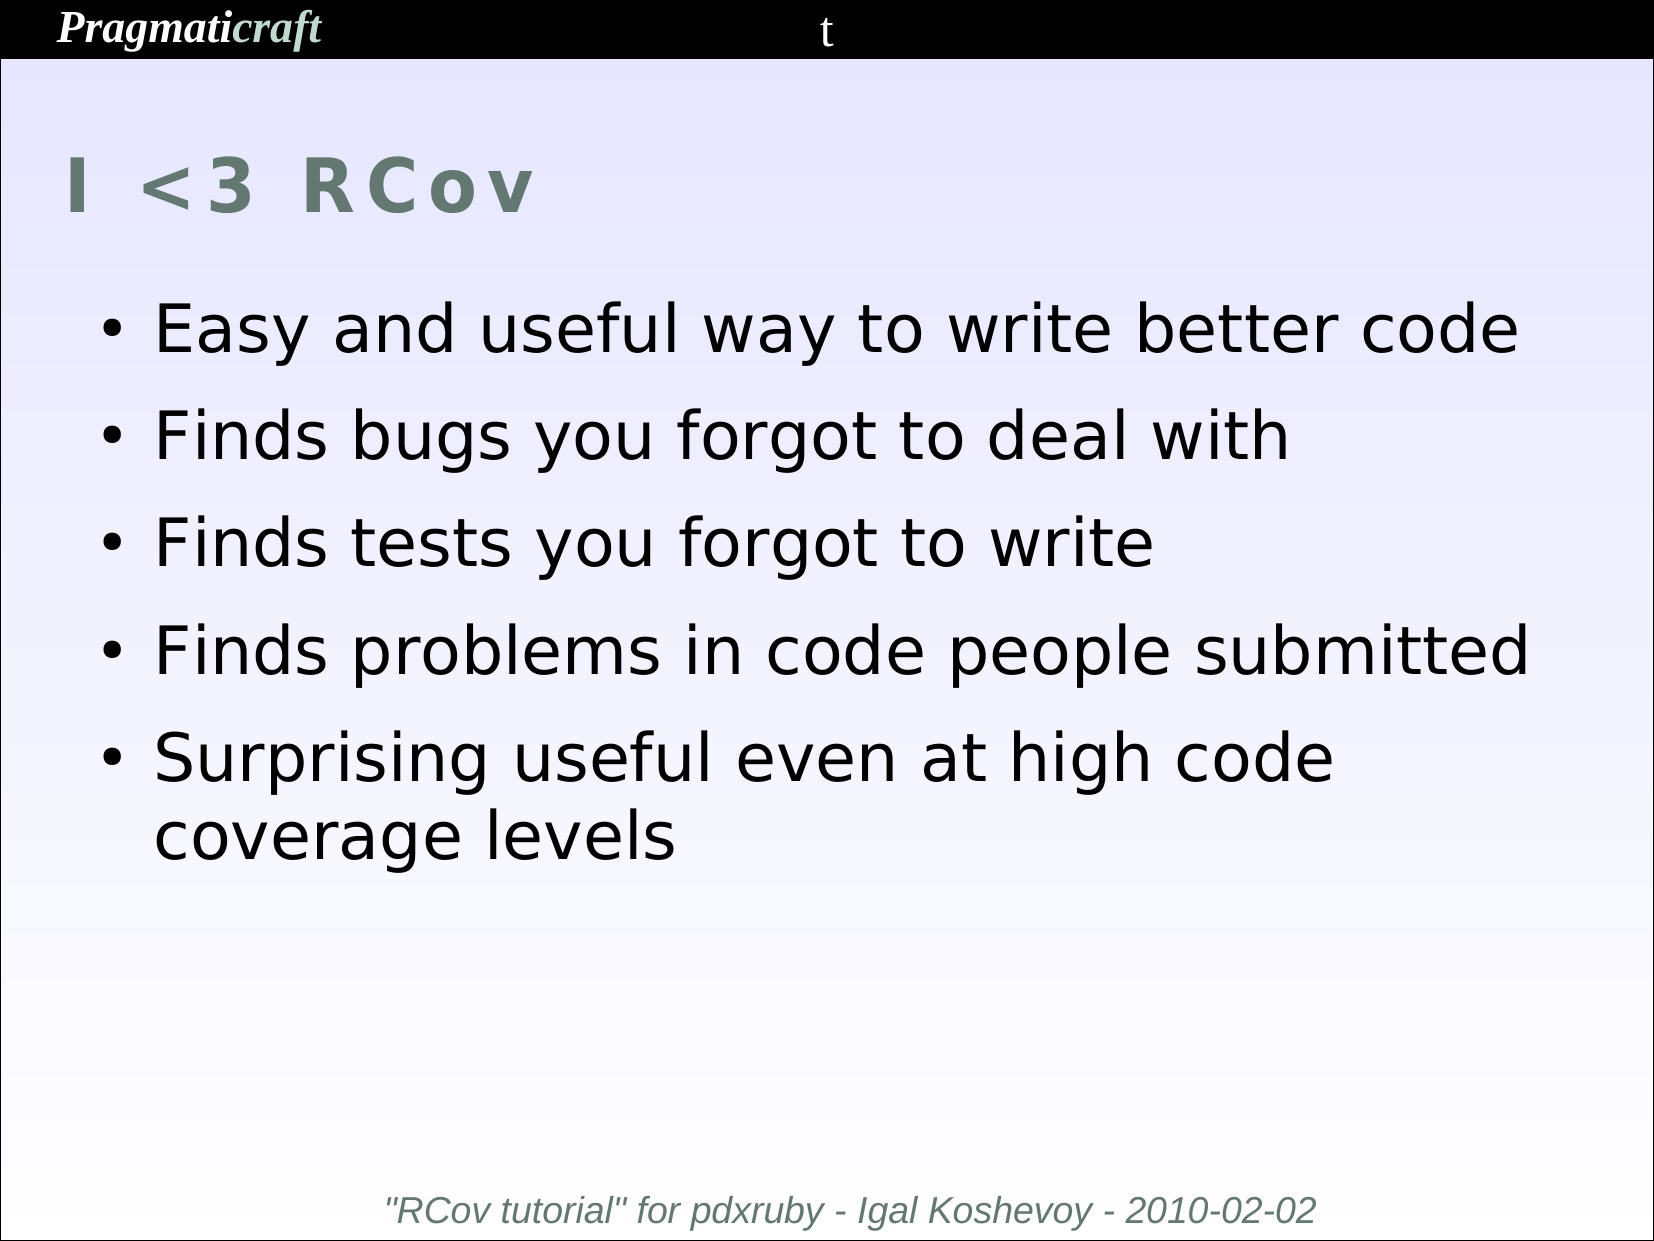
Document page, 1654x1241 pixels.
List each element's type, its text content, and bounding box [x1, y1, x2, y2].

list Easy and useful way to write better code Finds bugs you forgot to deal with Finds tests you forgot to write Finds problems in code people submitted Surprising useful even at high code coverage levels [82, 290, 1571, 1094]
title I <3 RCov [64, 119, 1587, 254]
